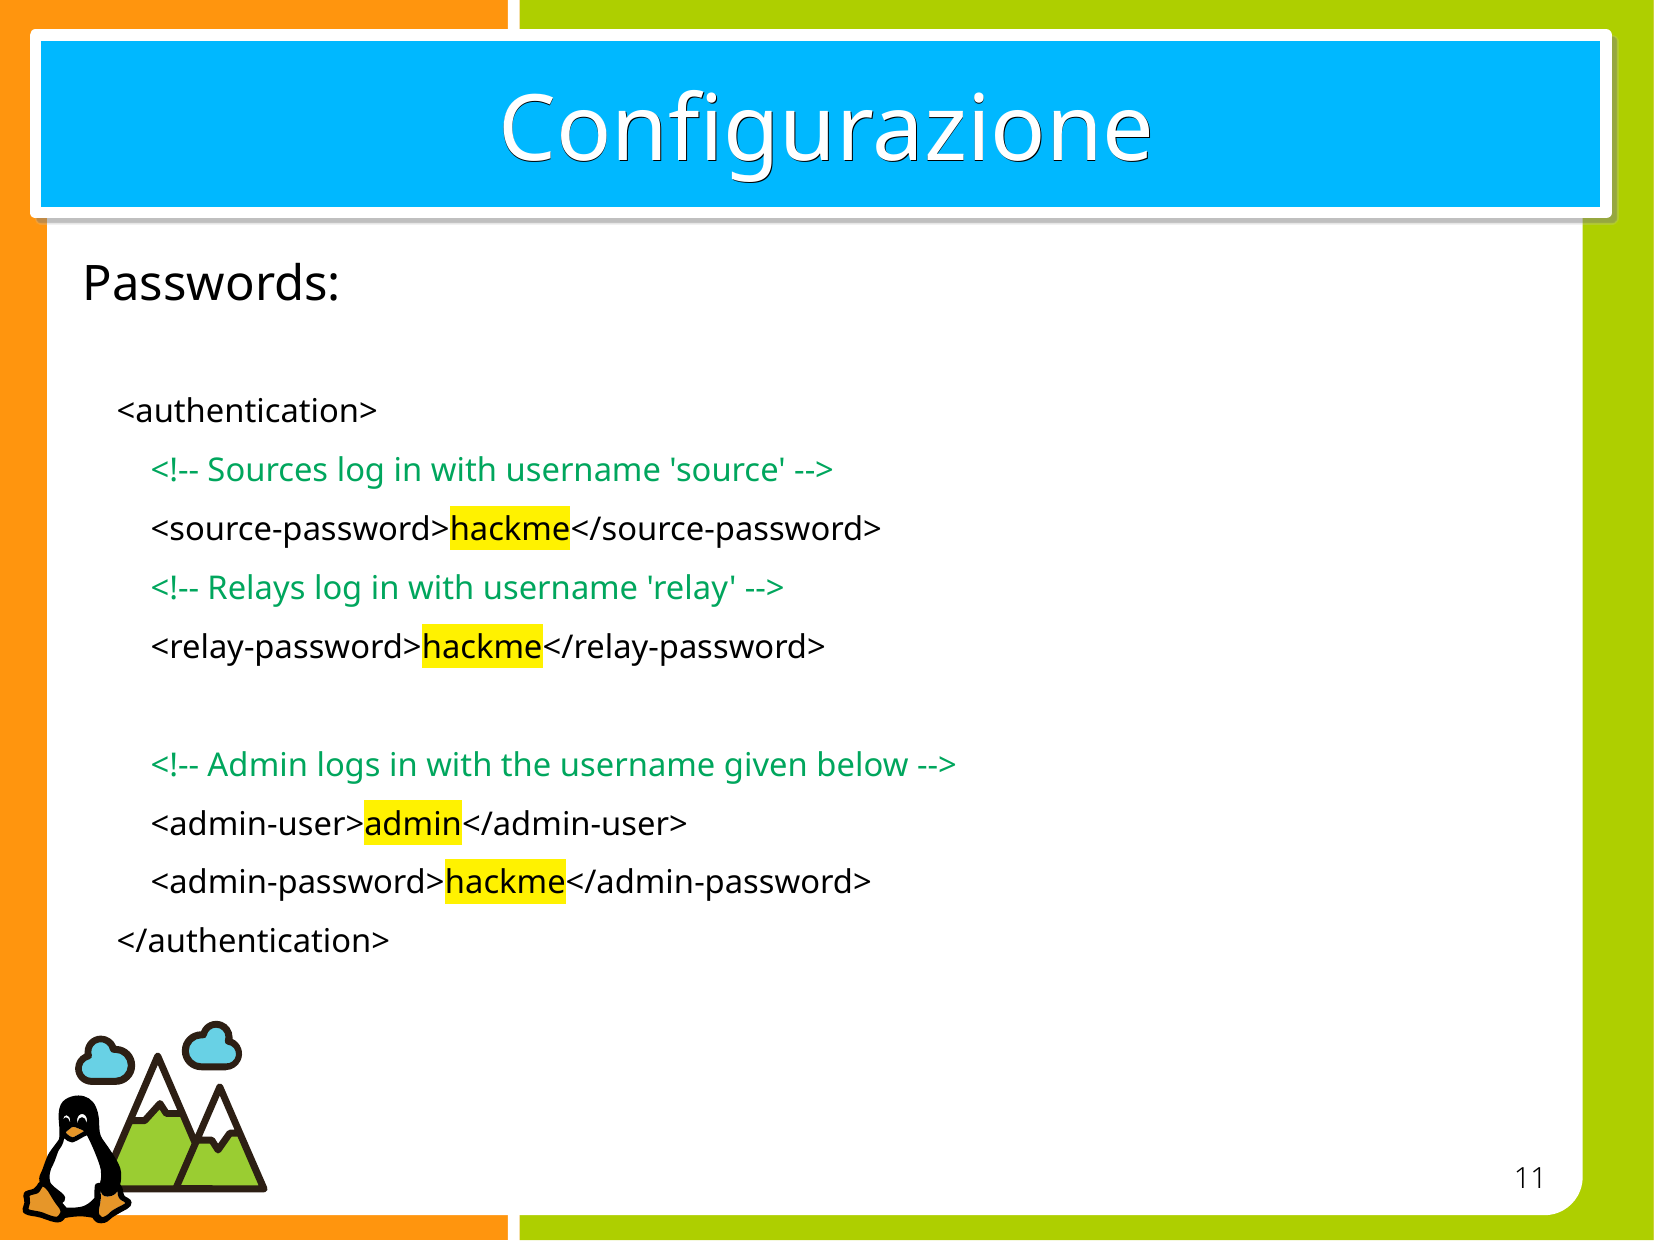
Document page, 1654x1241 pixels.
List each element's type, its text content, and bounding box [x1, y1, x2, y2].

list Passwords: <authentication> <!-- Sources log in with username 'source' --> <source-password>hackme</source-password> <!-- Relays log in with username 'relay' --> <relay-password>hackme</relay-password> <!-- Admin logs in with the username given below --> <admin-user>admin</admin-user> <admin-password>hackme</admin-password> </authentication> [82, 248, 1538, 968]
title Configurazione [82, 49, 1571, 201]
